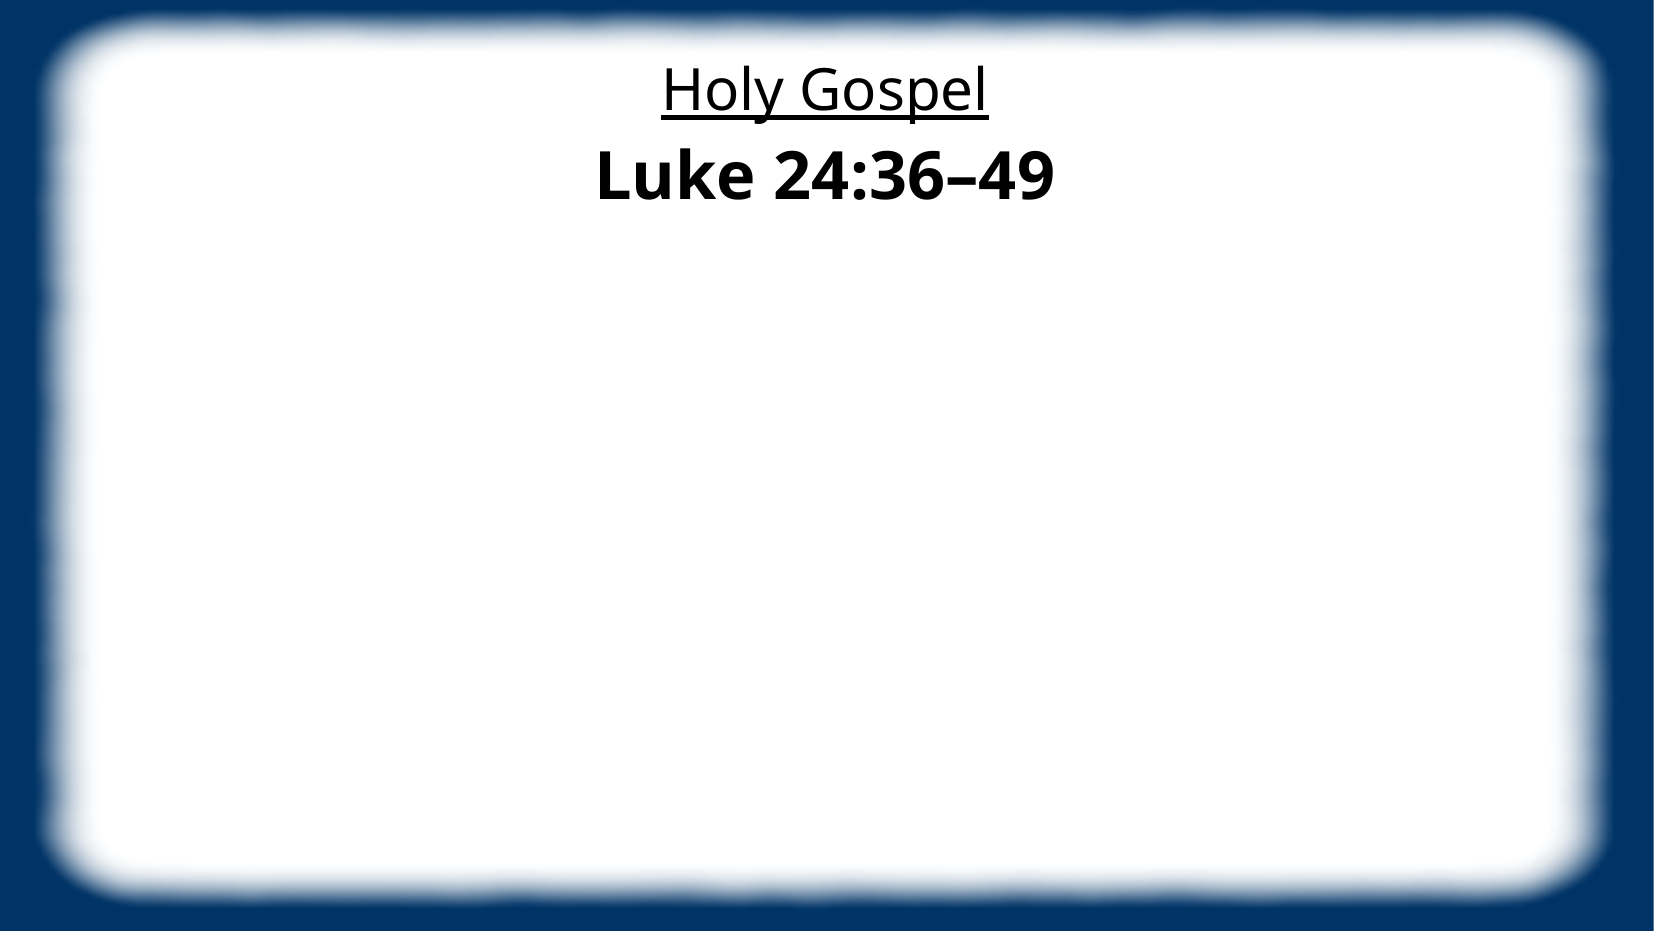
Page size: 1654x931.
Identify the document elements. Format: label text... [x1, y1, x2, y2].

text_box Holy Gospel Luke 24:36–49 [105, 41, 1546, 223]
picture [0, 0, 1654, 931]
